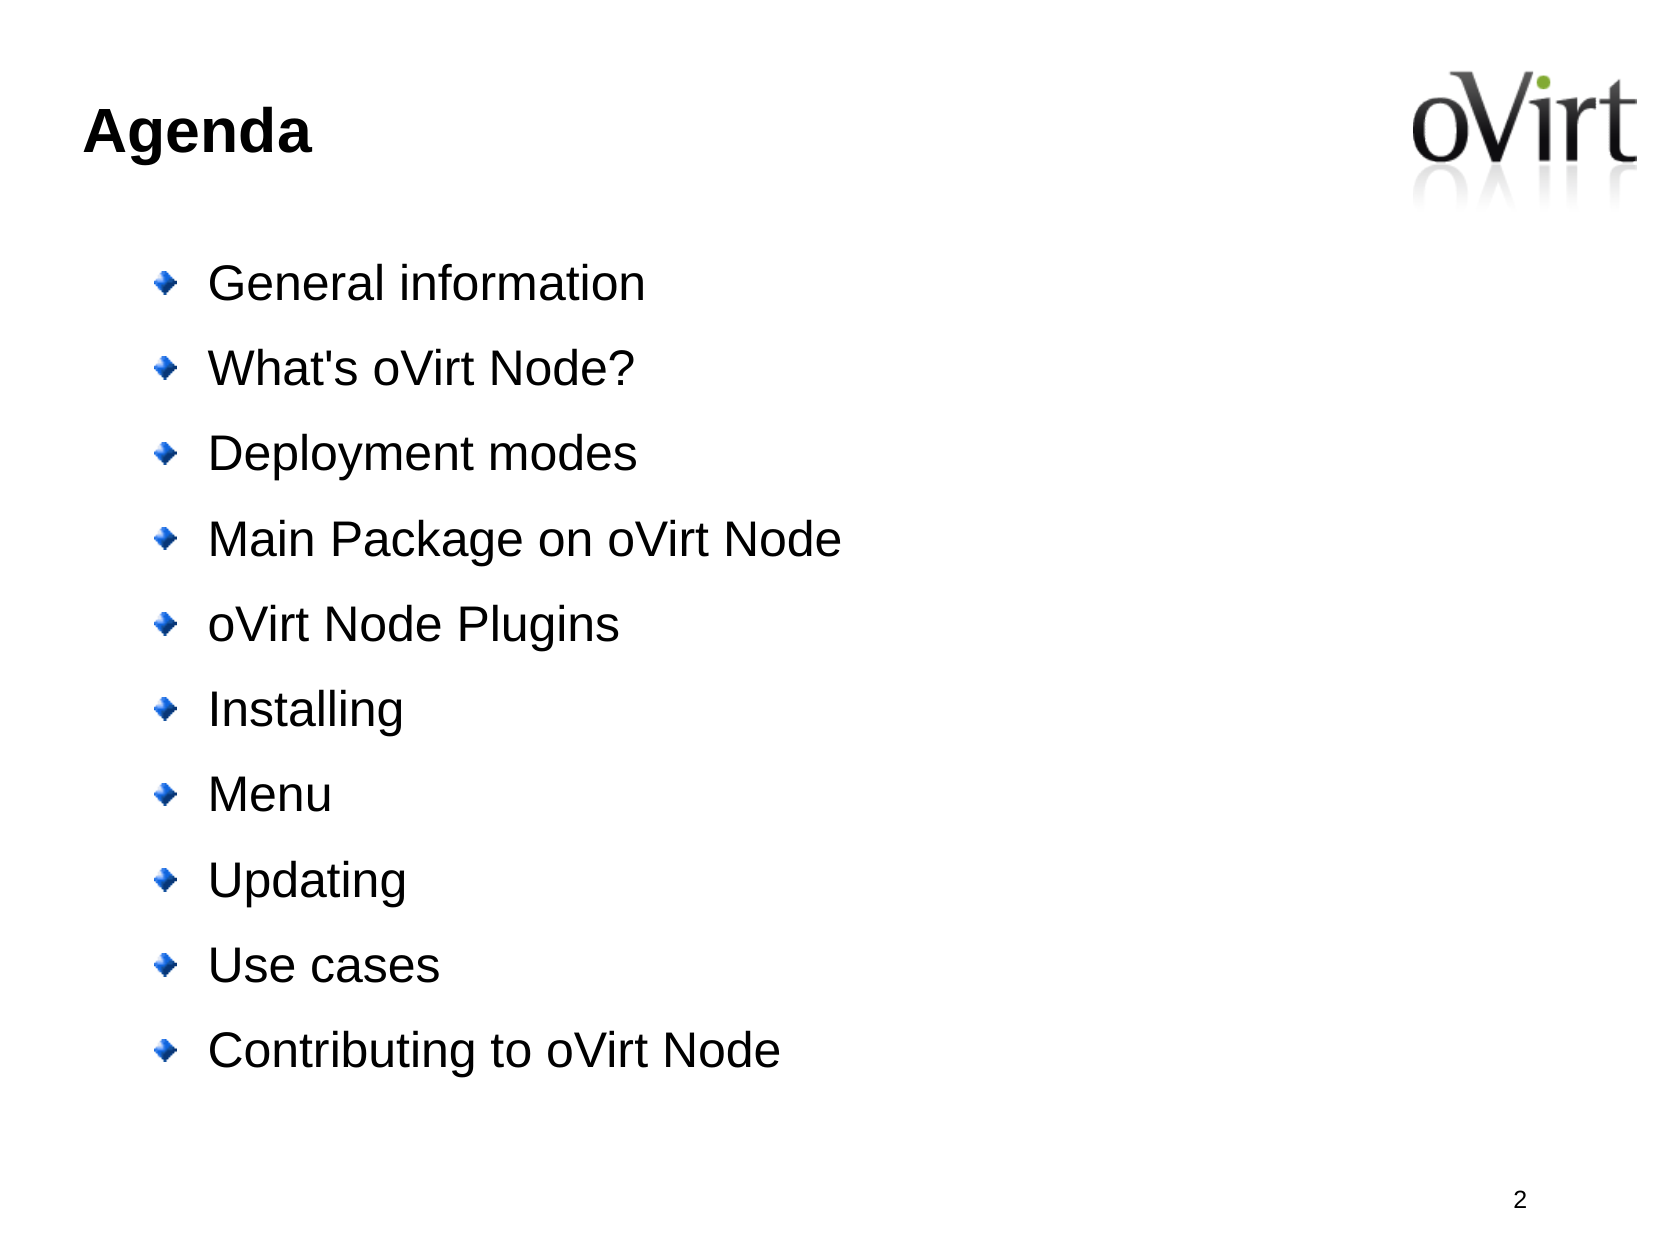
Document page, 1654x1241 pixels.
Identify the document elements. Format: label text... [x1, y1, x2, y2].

list General information What's oVirt Node? Deployment modes Main Package on oVirt Node oVirt Node Plugins Installing Menu Updating Use cases Contributing to oVirt Node [136, 255, 1331, 1164]
title Agenda [82, 37, 1303, 226]
picture [1413, 63, 1637, 212]
